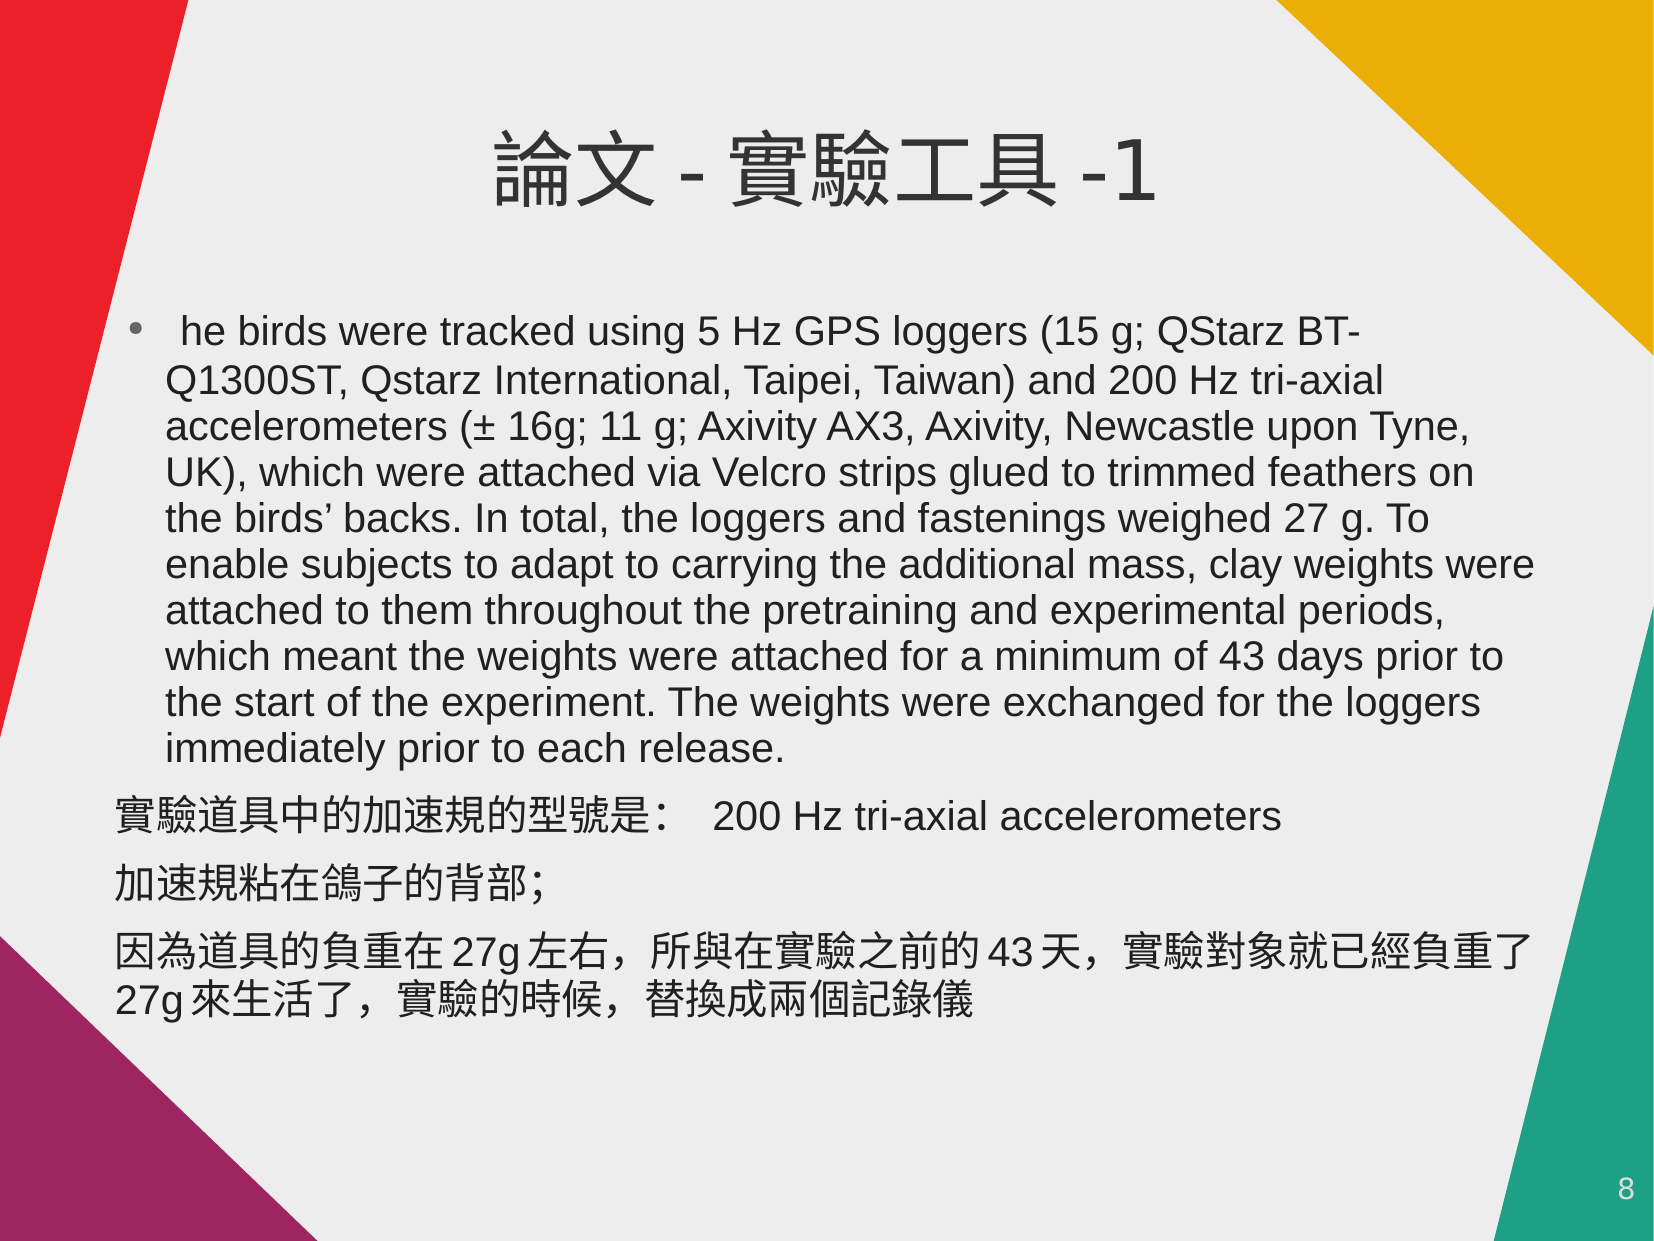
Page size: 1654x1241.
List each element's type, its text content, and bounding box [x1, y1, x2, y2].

list he birds were tracked using 5 Hz GPS loggers (15 g; QStarz BT-Q1300ST, Qstarz International, Taipei, Taiwan) and 200 Hz tri-axial accelerometers (± 16g; 11 g; Axivity AX3, Axivity, Newcastle upon Tyne, UK), which were attached via Velcro strips glued to trimmed feathers on the birds’ backs. In total, the loggers and fastenings weighed 27 g. To enable subjects to adapt to carrying the additional mass, clay weights were attached to them throughout the pretraining and experimental periods, which meant the weights were attached for a minimum of 43 days prior to the start of the experiment. The weights were exchanged for the loggers immediately prior to each release. 實驗道具中的加速規的型號是： 200 Hz tri-axial accelerometers 加速規粘在鴿子的背部； 因為道具的負重在27g左右，所與在實驗之前的43天，實驗對象就已經負重了27g來生活了，實驗的時候，替換成兩個記錄儀 [114, 302, 1539, 1033]
title 論文-實驗工具-1 [114, 73, 1539, 271]
